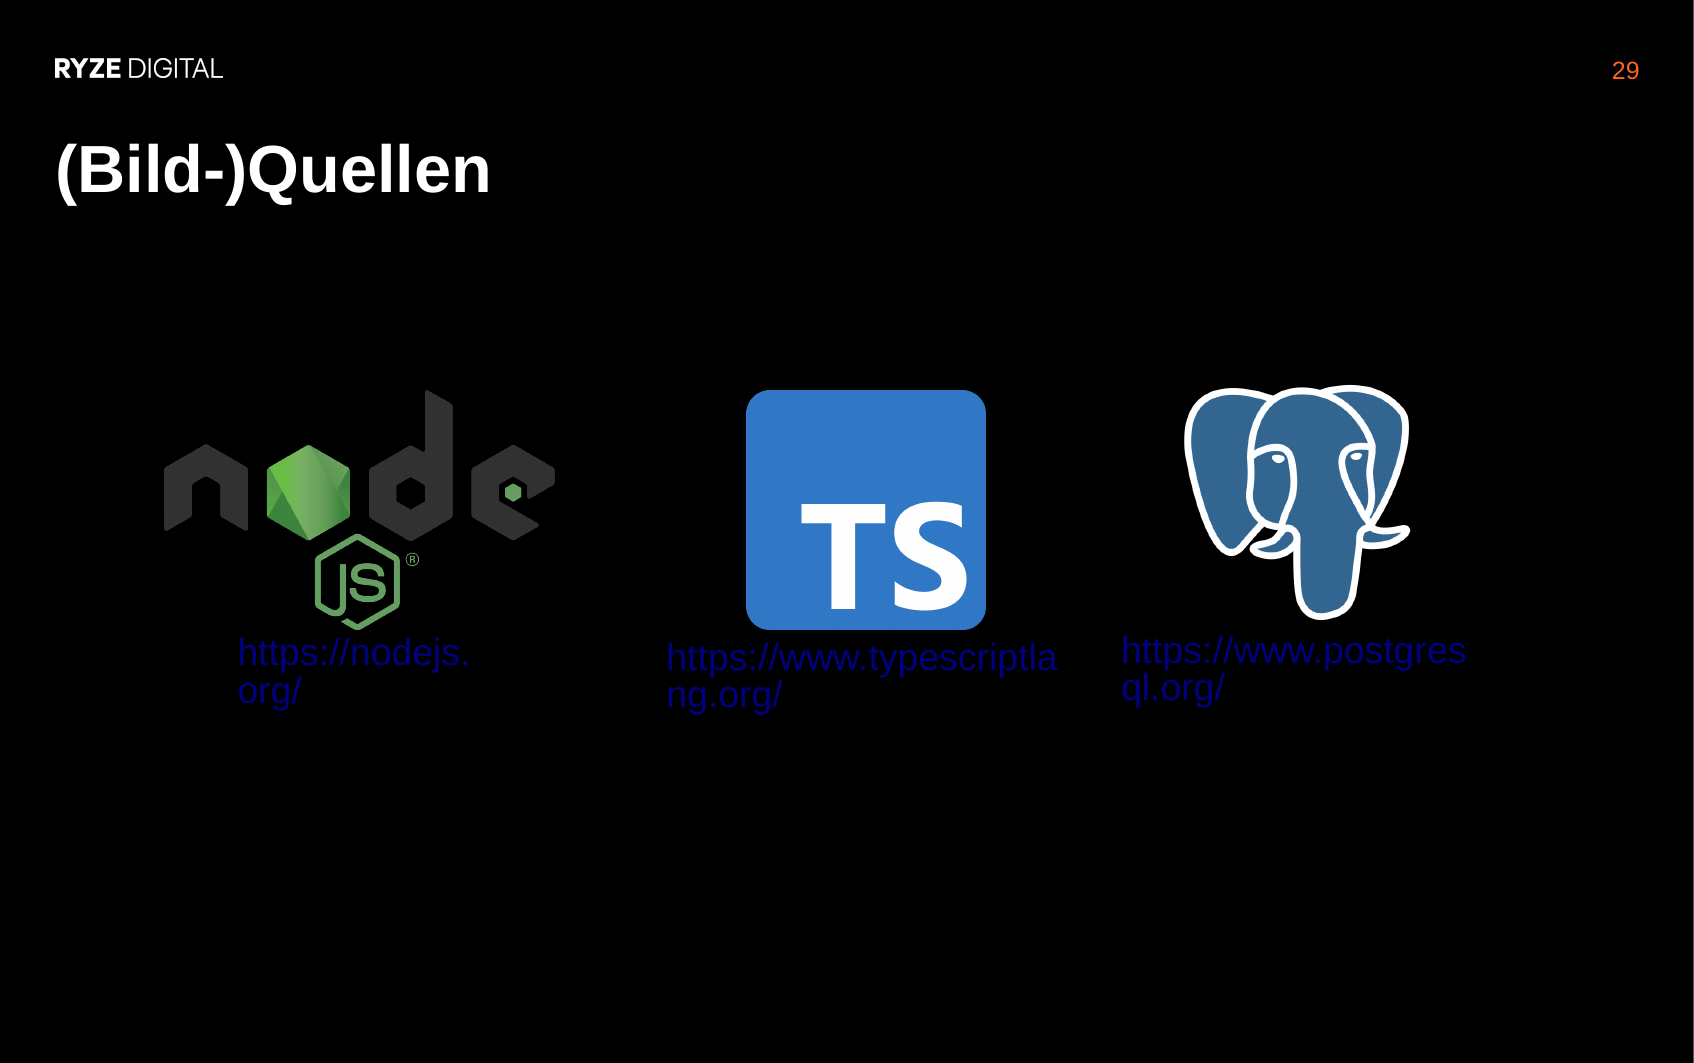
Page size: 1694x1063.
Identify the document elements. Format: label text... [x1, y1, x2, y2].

text_box https://www.postgresql.org/ [1105, 610, 1488, 686]
list (Bild-)Quellen [55, 126, 626, 260]
picture [55, 58, 223, 78]
text_box https://www.typescriptlang.org/ [651, 618, 1081, 694]
picture [746, 390, 986, 618]
slide_number <number> [1538, 53, 1640, 85]
text_box https://nodejs.org/ [222, 613, 497, 689]
picture [1177, 378, 1417, 610]
picture [164, 390, 555, 630]
